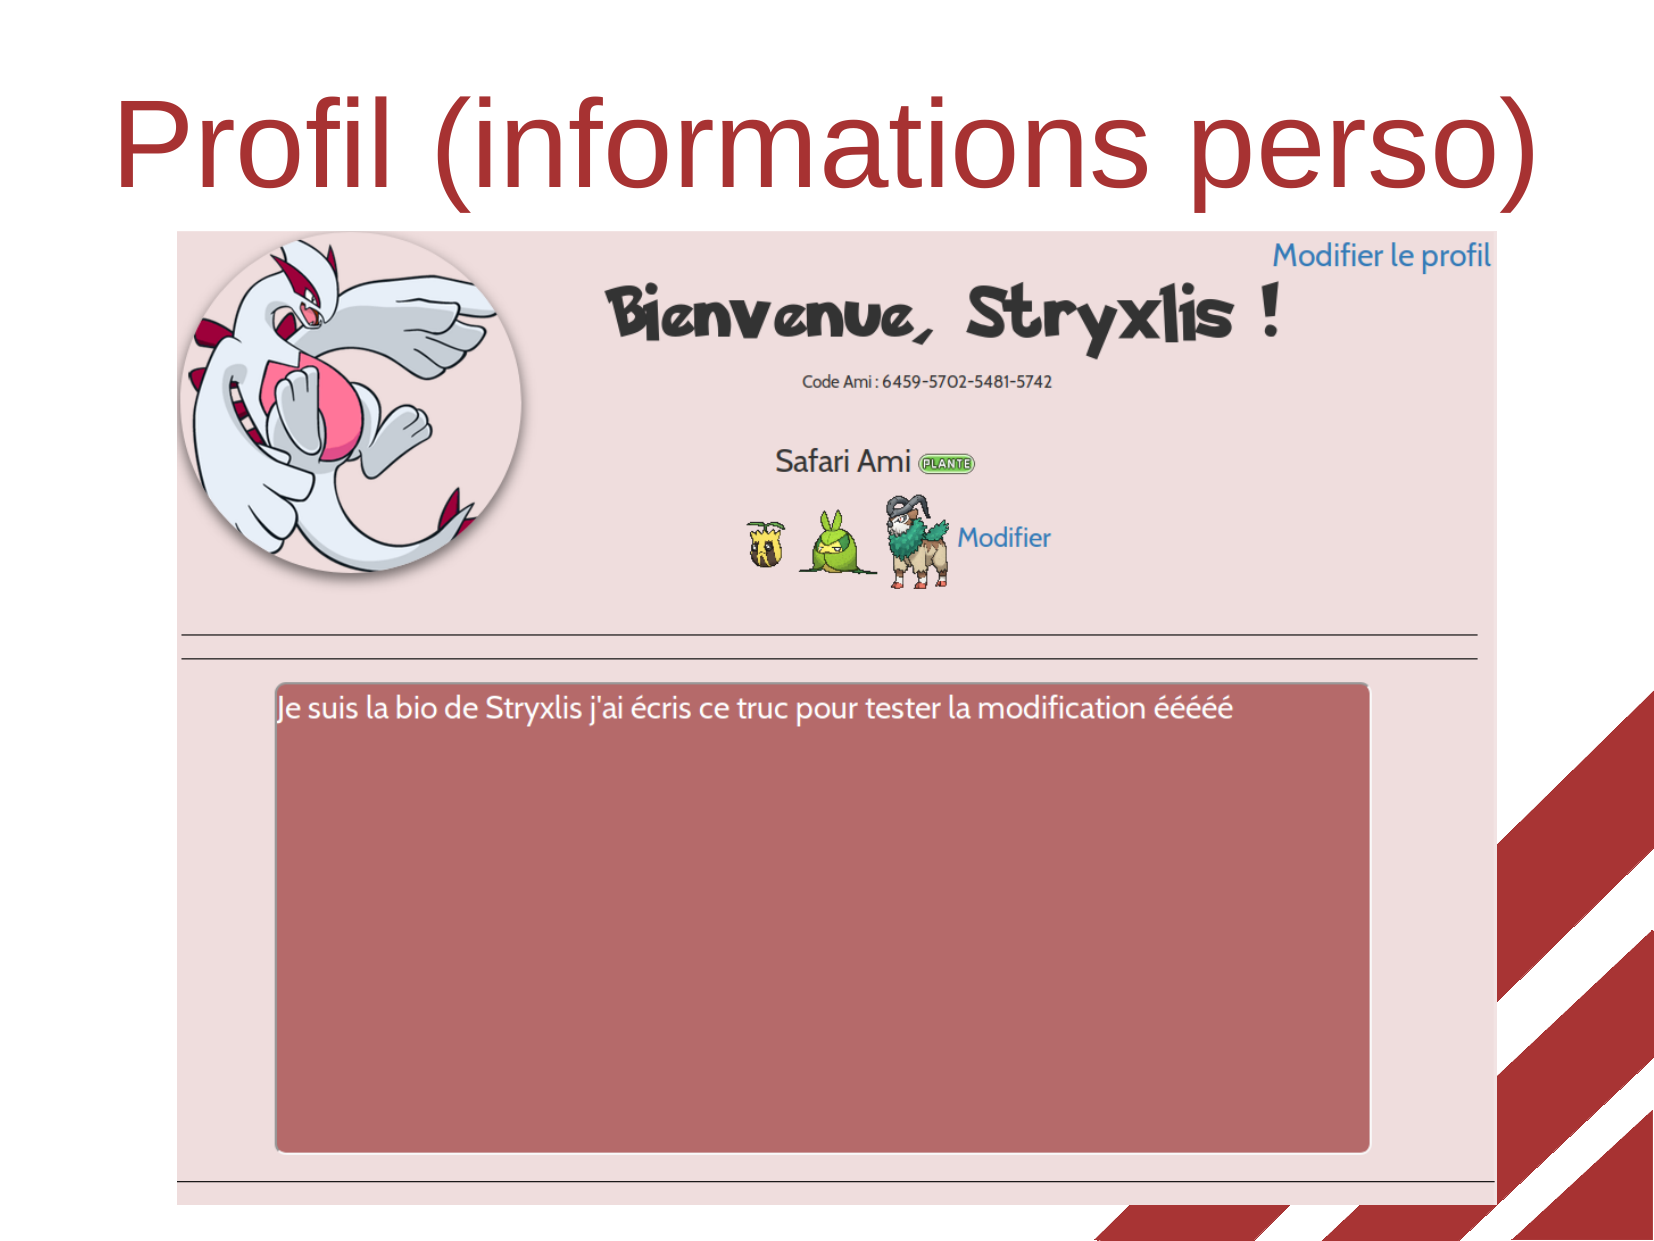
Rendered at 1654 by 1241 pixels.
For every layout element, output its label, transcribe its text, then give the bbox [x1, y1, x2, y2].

text_box [1511, 1110, 1653, 1240]
picture [177, 231, 1497, 1205]
text_box [1321, 930, 1654, 1241]
text_box [1497, 690, 1654, 1002]
text_box [1094, 1205, 1290, 1241]
title Profil (informations perso) [0, 3, 1654, 284]
